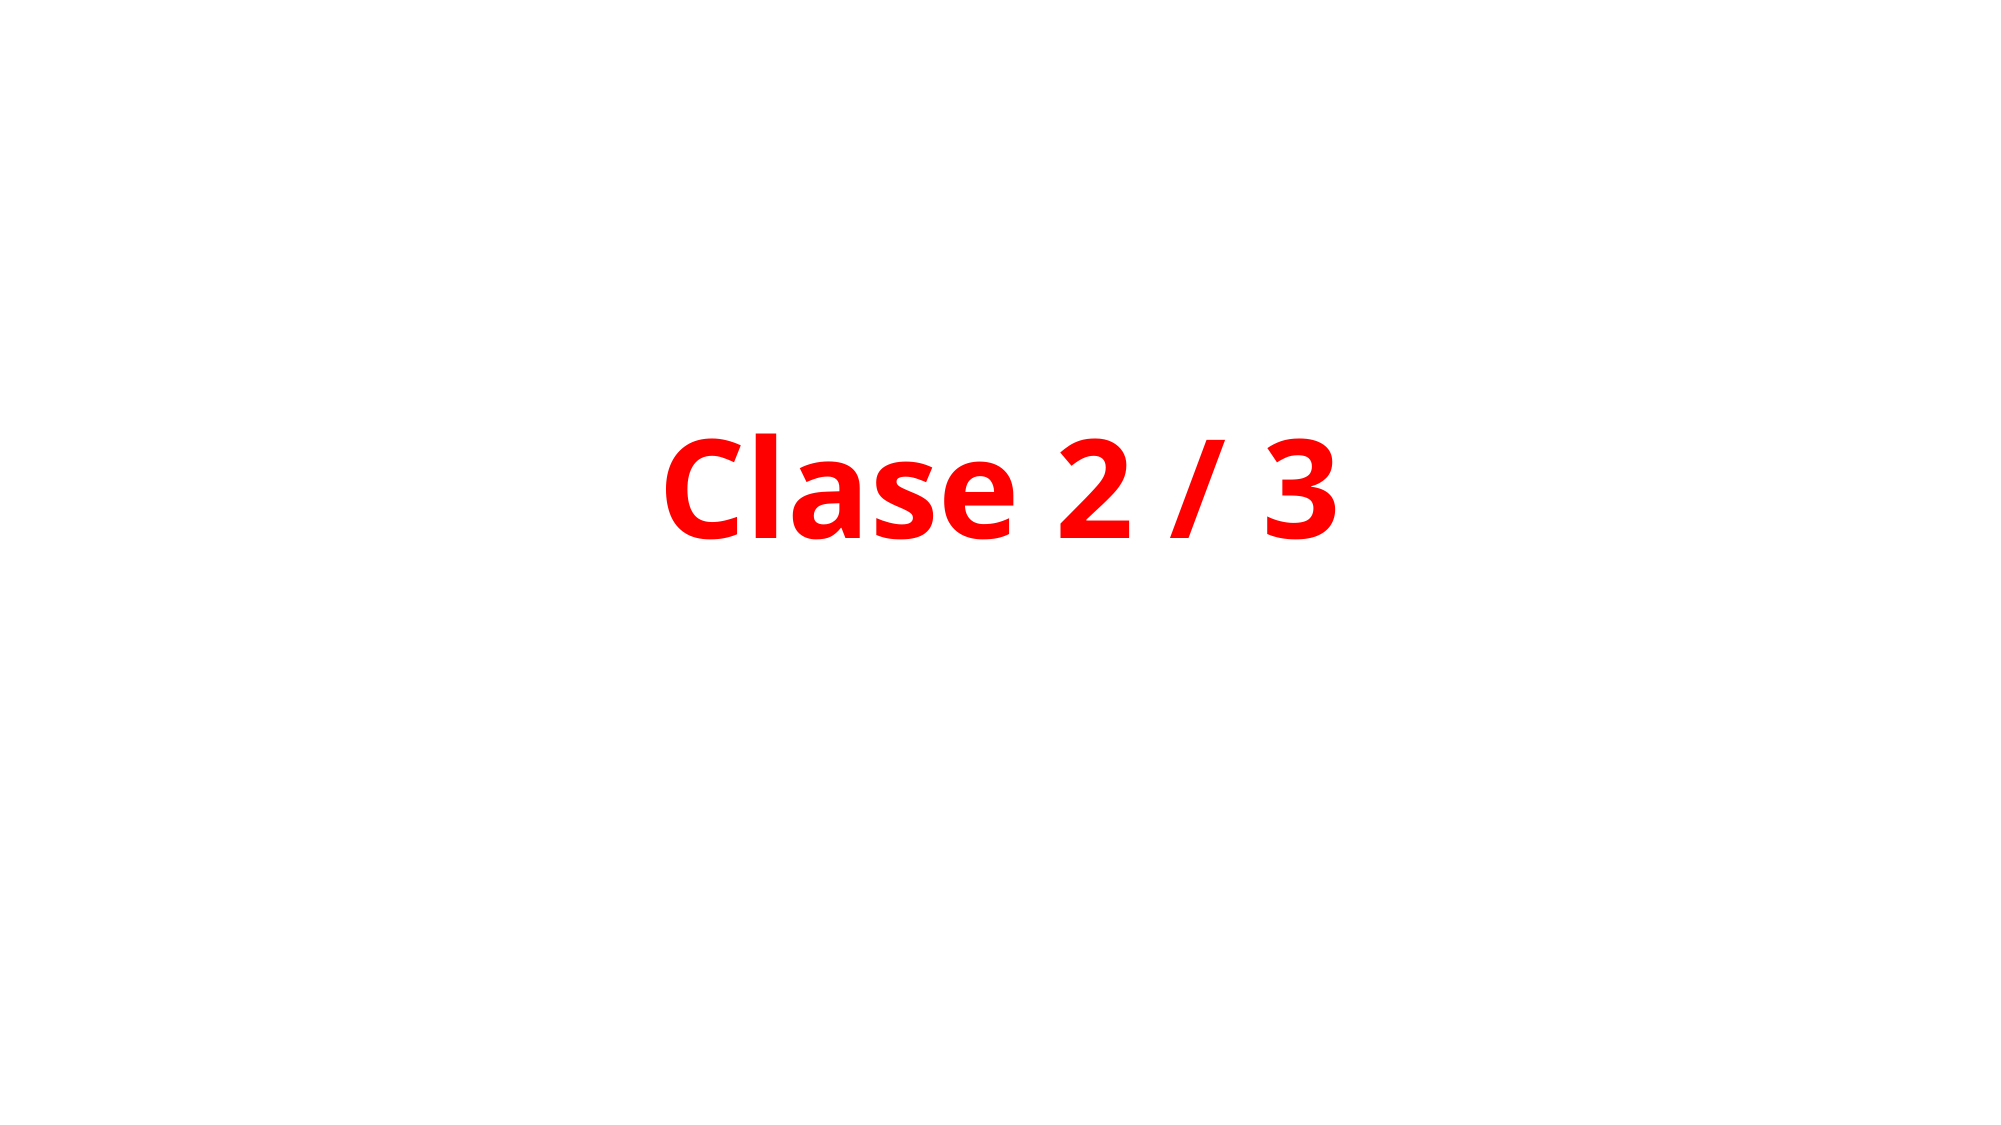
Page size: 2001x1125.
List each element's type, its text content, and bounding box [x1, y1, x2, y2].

title Clase 2 / 3 [249, 184, 1750, 576]
